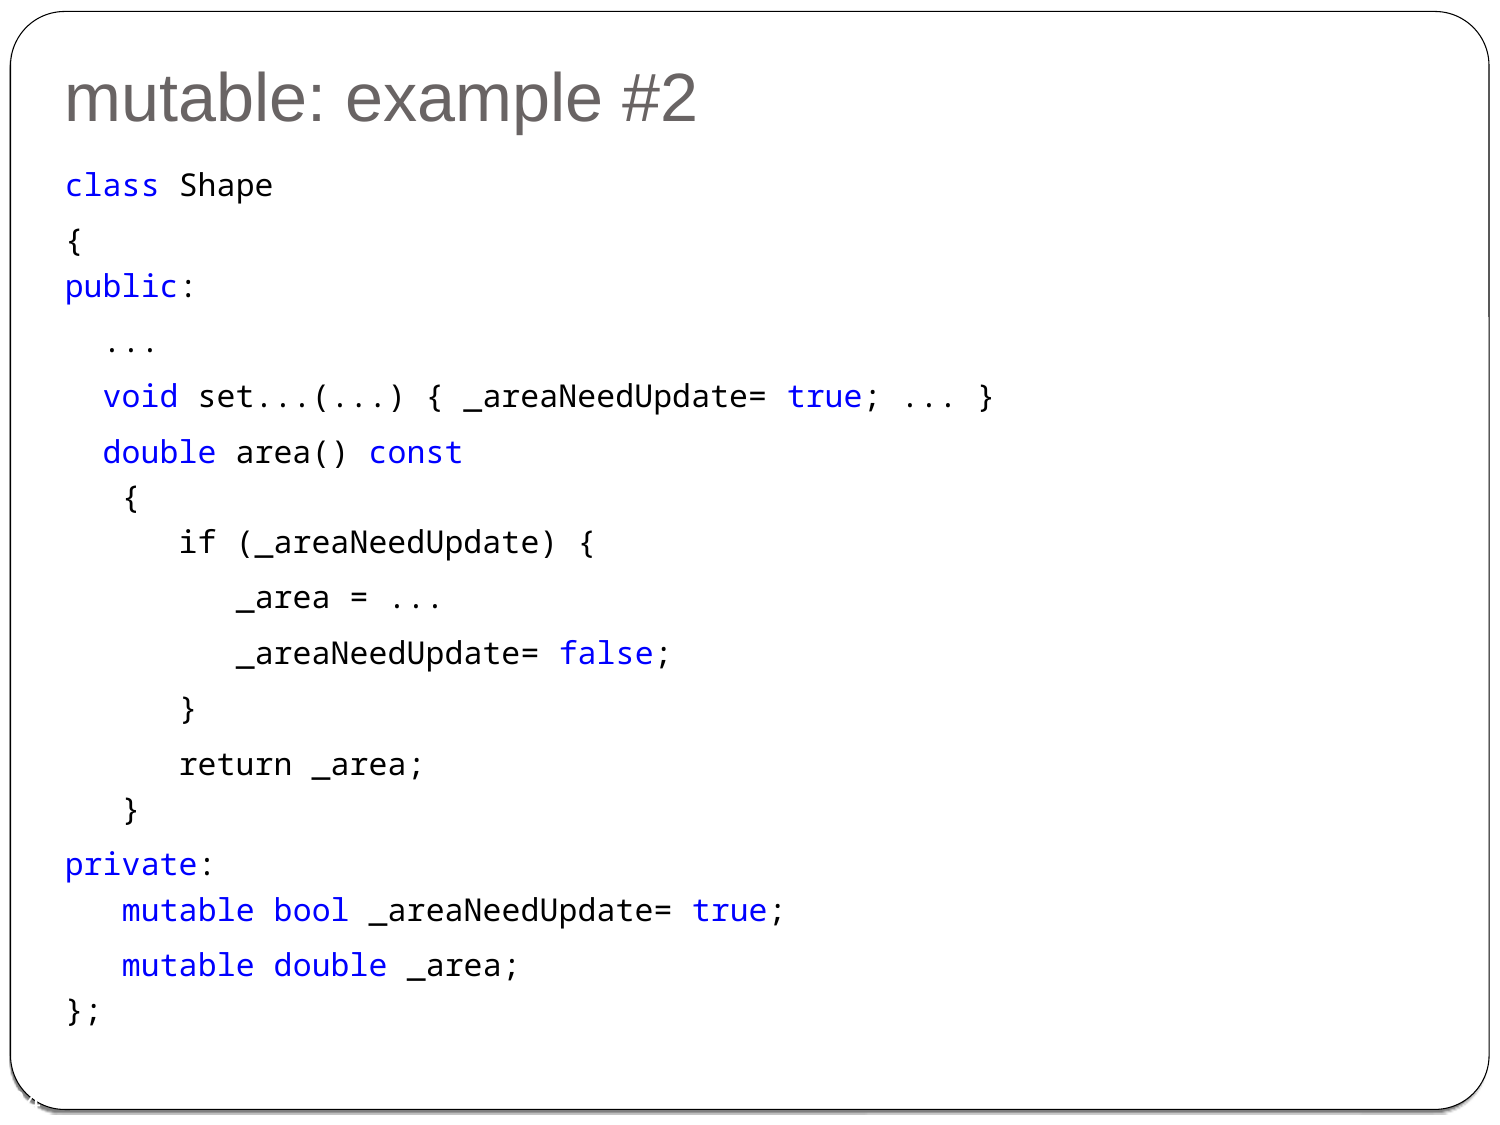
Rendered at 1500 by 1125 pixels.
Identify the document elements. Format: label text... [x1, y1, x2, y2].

slide_number <number> [0, 1074, 50, 1125]
list class Shape { public: ... void set...(...) { _areaNeedUpdate= true; ... } double area() const { if (_areaNeedUpdate) { _area = ... _areaNeedUpdate= false; } return _area; } private: mutable bool _areaNeedUpdate= true; mutable double _area; }; [50, 149, 1450, 1088]
title mutable: example #2 [50, 45, 1450, 149]
